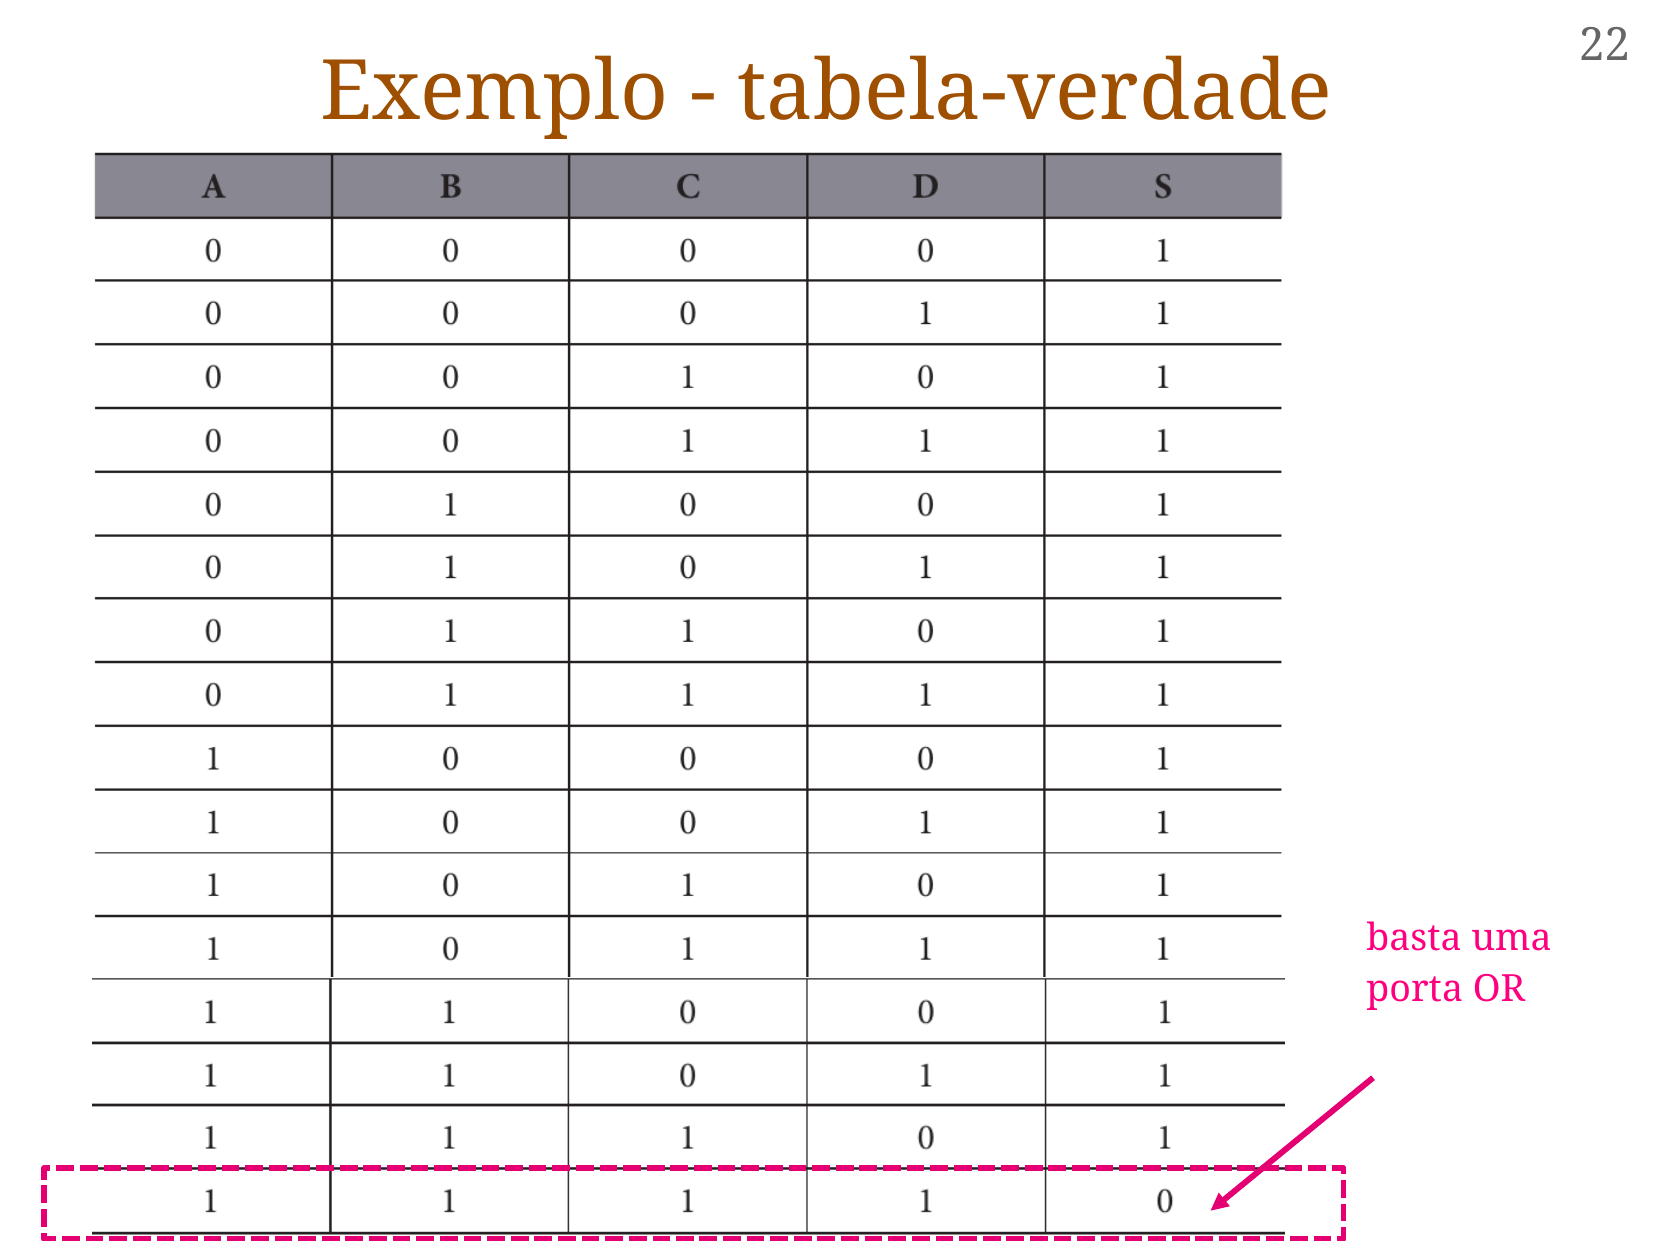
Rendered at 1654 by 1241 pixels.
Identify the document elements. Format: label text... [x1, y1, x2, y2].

text_box basta uma porta OR [1349, 900, 1586, 1022]
title Exemplo - tabela-verdade [59, 29, 1595, 148]
picture [88, 147, 1291, 1236]
